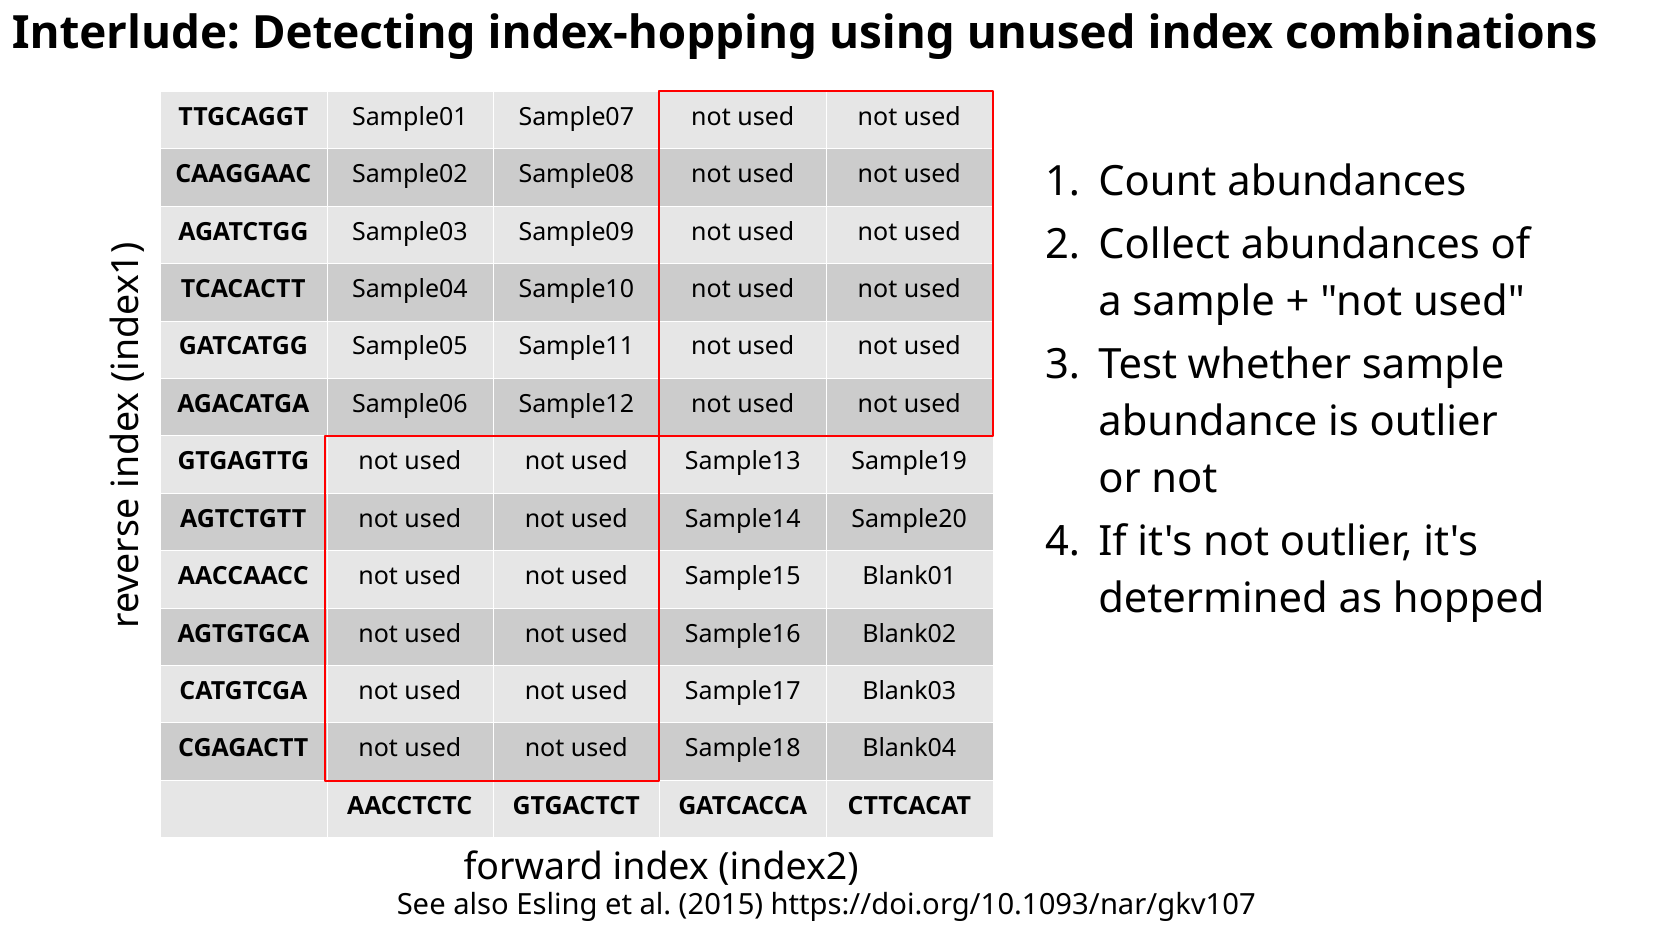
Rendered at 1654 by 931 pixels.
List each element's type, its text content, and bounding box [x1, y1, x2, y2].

table_cell Sample11 [494, 322, 658, 378]
table_cell AACCTCTC [328, 782, 493, 837]
table_cell Blank02 [827, 609, 993, 665]
table_cell not used [494, 609, 658, 665]
table_cell [161, 781, 327, 837]
table_cell Sample13 [660, 437, 826, 493]
table_header Sample01 [328, 92, 493, 148]
table_cell Sample08 [494, 149, 658, 206]
table_cell not used [328, 551, 493, 608]
table_cell AGACATGA [161, 379, 327, 435]
table_cell not used [660, 322, 826, 378]
text_box See also Esling et al. (2015) https://doi.org/10.1093/nar/gkv107 [382, 875, 1272, 931]
table_cell Sample18 [660, 723, 826, 780]
table_cell Sample19 [827, 437, 993, 493]
table_cell Blank01 [827, 551, 993, 608]
table_cell not used [494, 551, 658, 608]
table_cell not used [494, 437, 658, 493]
table_header TTGCAGGT [161, 92, 327, 148]
table_cell AGATCTGG [161, 207, 327, 263]
table_cell not used [827, 322, 992, 378]
table_cell GATCACCA [660, 781, 826, 832]
table_header not used [827, 92, 992, 148]
table_cell not used [328, 609, 493, 665]
table_cell not used [328, 437, 493, 493]
table_cell CATGTCGA [161, 666, 324, 722]
table_cell CTTCACAT [827, 781, 993, 837]
table_cell Sample20 [827, 494, 993, 550]
table_header Sample07 [494, 92, 658, 148]
list Count abundances Collect abundances of a sample + "not used" Test whether sample abundance is outlier or not If it's not outlier, it's determined as hopped [1027, 150, 1548, 789]
table_cell Blank04 [827, 723, 993, 780]
table_cell Sample04 [328, 264, 493, 321]
table_cell AGTGTGCA [161, 609, 324, 665]
table_cell Sample10 [494, 264, 658, 321]
table_cell GTGAGTTG [161, 436, 324, 493]
table_cell not used [328, 494, 493, 550]
table_cell GTGACTCT [494, 782, 659, 832]
table_cell not used [660, 264, 826, 321]
title Interlude: Detecting index-hopping using unused index combinations [11, 0, 1642, 130]
table_cell Sample17 [660, 666, 826, 722]
table_cell AACCAACC [161, 551, 324, 608]
table_cell not used [494, 666, 658, 722]
table_cell Sample15 [660, 551, 826, 608]
table_cell not used [494, 723, 658, 780]
table_cell not used [660, 207, 826, 263]
table_cell Blank03 [827, 666, 993, 722]
table_cell Sample06 [328, 379, 493, 435]
table_cell not used [660, 379, 826, 435]
table_cell not used [328, 723, 493, 780]
text_box forward index (index2) [448, 832, 875, 875]
text_box reverse index (index1) [90, 227, 157, 644]
table_cell CAAGGAAC [161, 149, 327, 206]
table_cell Sample05 [328, 322, 493, 378]
table_cell Sample14 [660, 494, 826, 550]
table_cell Sample02 [328, 149, 493, 206]
table_cell Sample03 [328, 207, 493, 263]
table_cell not used [827, 379, 992, 435]
table_cell not used [827, 264, 992, 321]
table_cell not used [827, 207, 992, 263]
table_cell AGTCTGTT [161, 494, 324, 550]
table_cell Sample09 [494, 207, 658, 263]
table_cell not used [660, 149, 826, 206]
table_cell not used [328, 666, 493, 722]
table_cell Sample16 [660, 609, 826, 665]
table_header not used [660, 92, 826, 148]
table_cell not used [827, 149, 992, 206]
table_cell not used [494, 494, 658, 550]
table_cell TCACACTT [161, 264, 327, 321]
table_cell GATCATGG [161, 322, 327, 378]
table_cell Sample12 [494, 379, 658, 435]
table_cell CGAGACTT [161, 723, 324, 780]
